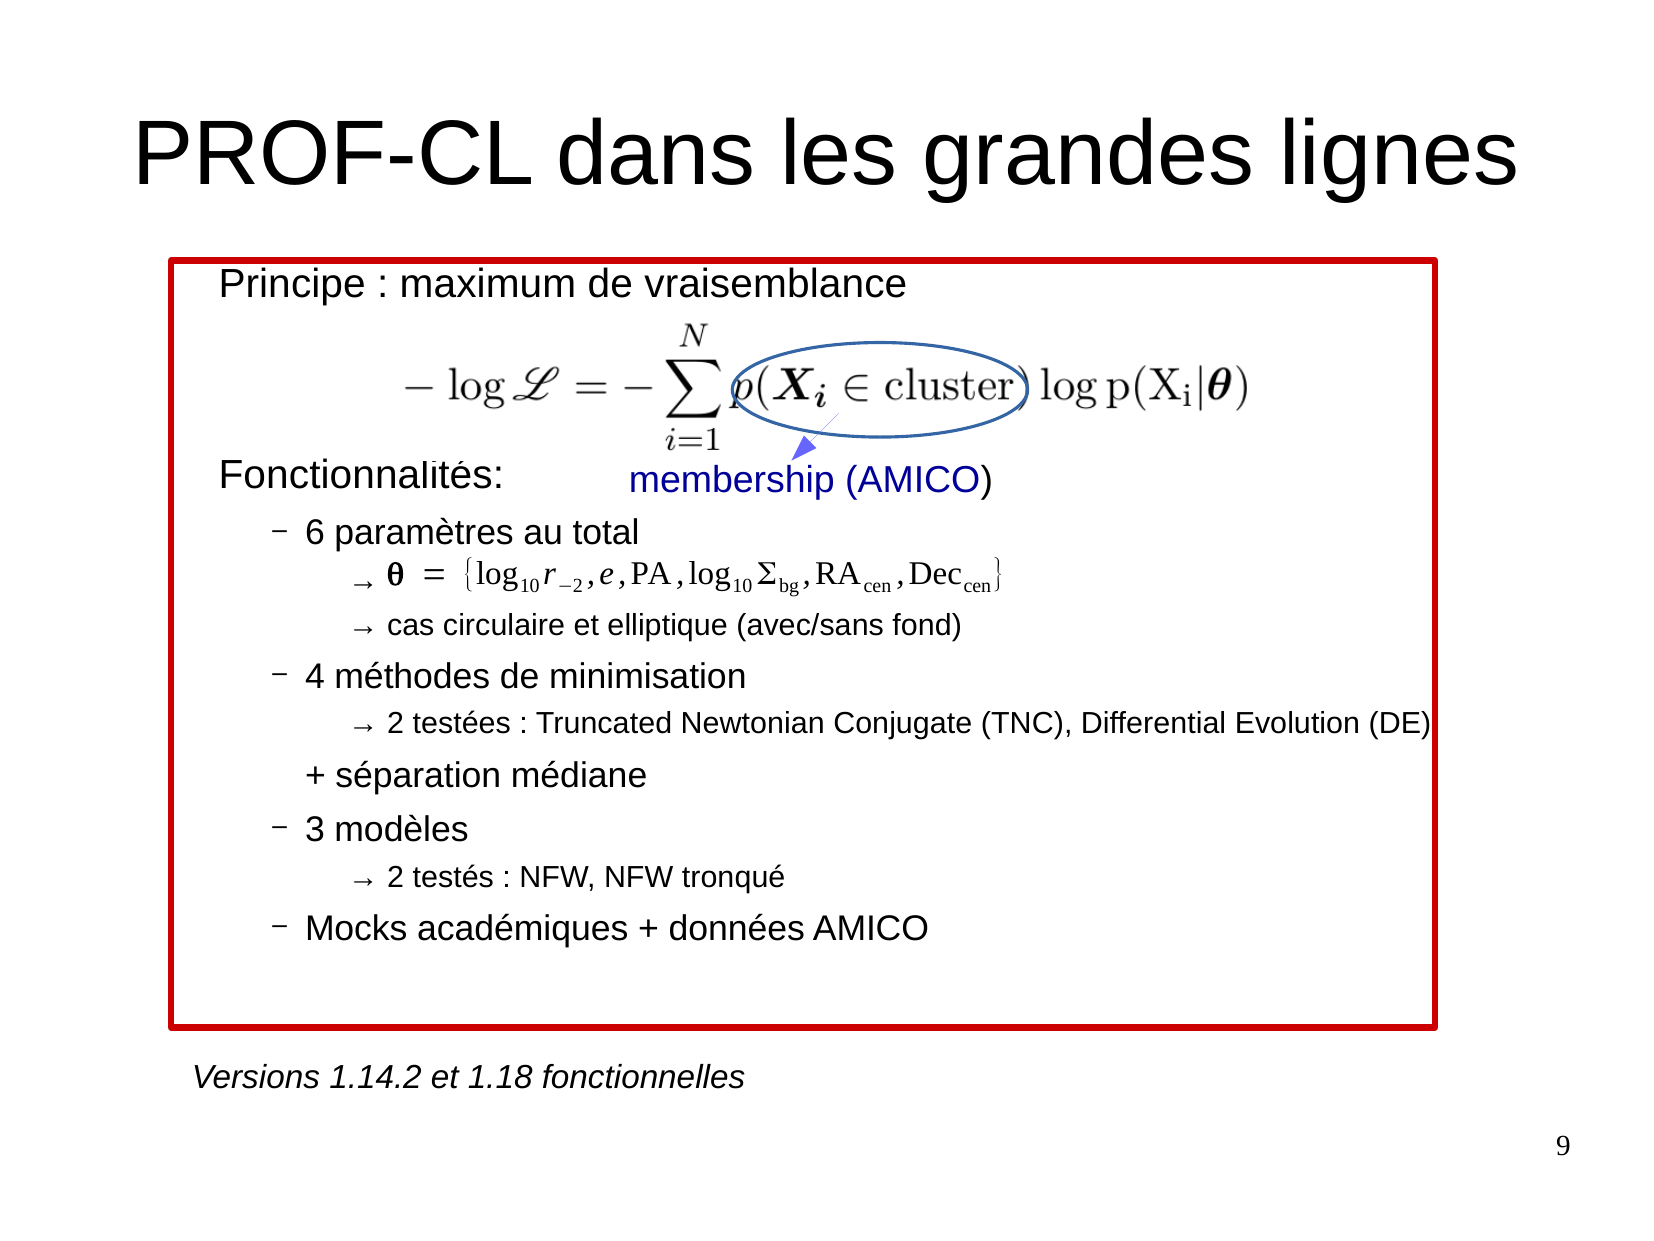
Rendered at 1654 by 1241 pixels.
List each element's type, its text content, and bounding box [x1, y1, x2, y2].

picture [372, 308, 1282, 461]
picture [734, 345, 1025, 435]
chart [380, 555, 1012, 597]
text_box Versions 1.14.2 et 1.18 fonctionnelles [177, 1051, 910, 1123]
text_box membership (AMICO) [614, 451, 1016, 508]
list Principe : maximum de vraisemblance Fonctionnalités: 6 paramètres au total → → cas circulaire et elliptique (avec/sans fond) 4 méthodes de minimisation → 2 testées : Truncated Newtonian Conjugate (TNC), Differential Evolution (DE) + séparation médiane 3 modèles → 2 testés : NFW, NFW tronqué Mocks académiques + données AMICO [218, 264, 1432, 980]
title PROF-CL dans les grandes lignes [82, 49, 1571, 257]
